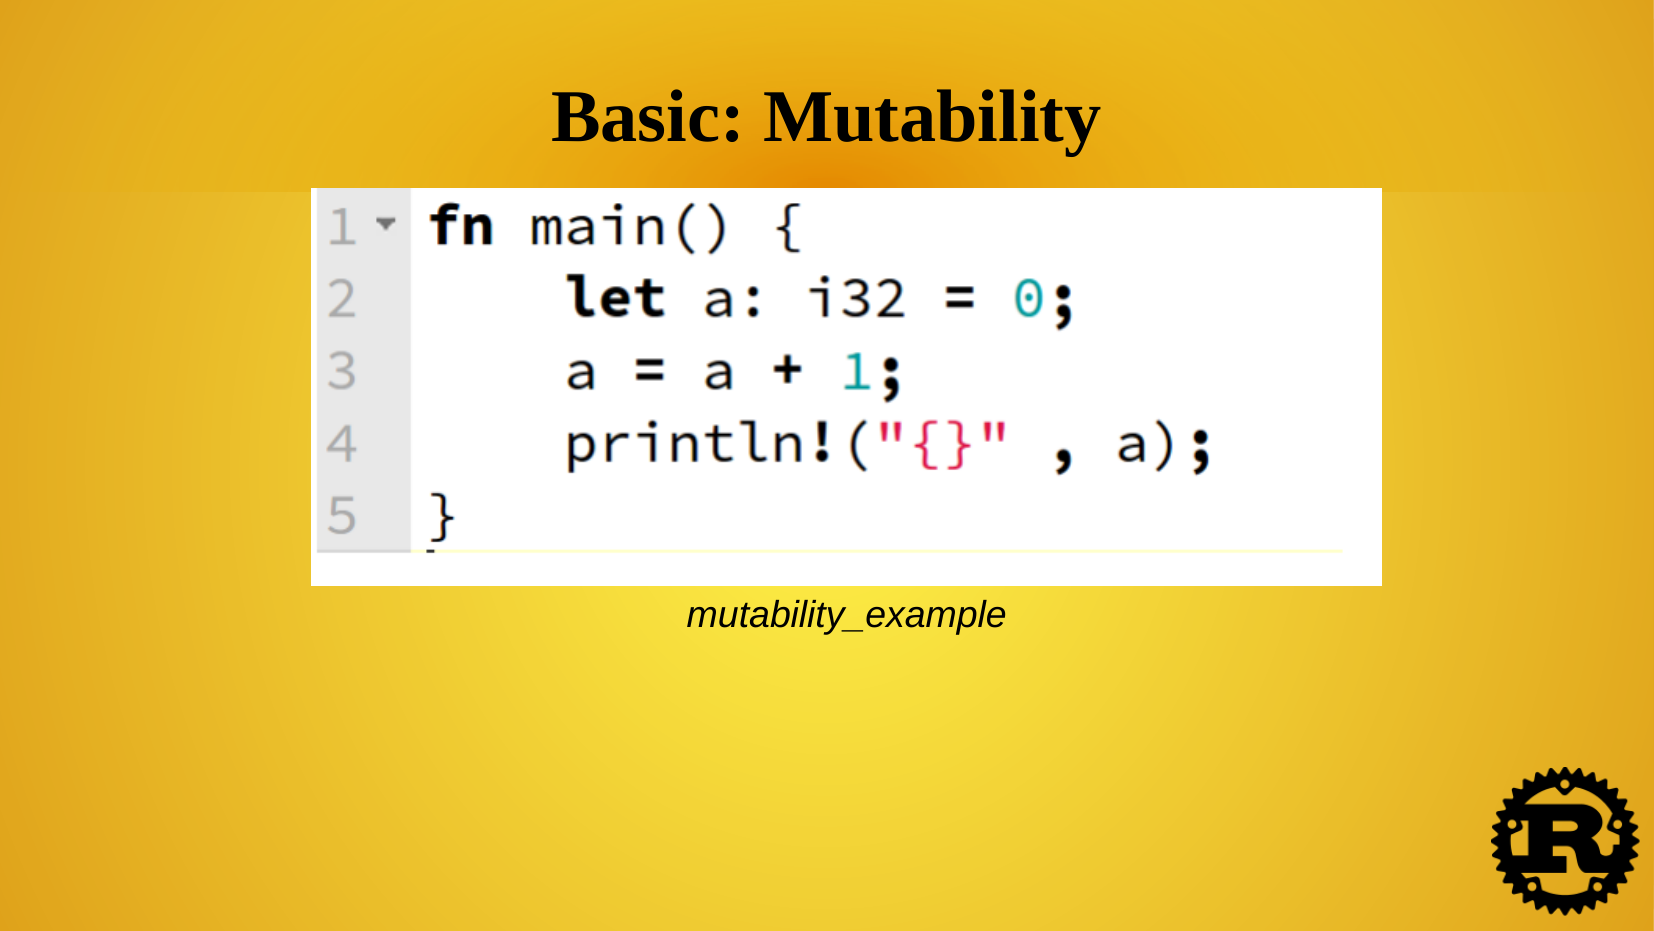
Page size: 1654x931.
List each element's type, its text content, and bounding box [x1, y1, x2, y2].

text_box mutability_example [332, 585, 1361, 643]
title Basic: Mutability [82, 35, 1571, 189]
picture [311, 188, 1382, 586]
picture [1491, 767, 1642, 918]
